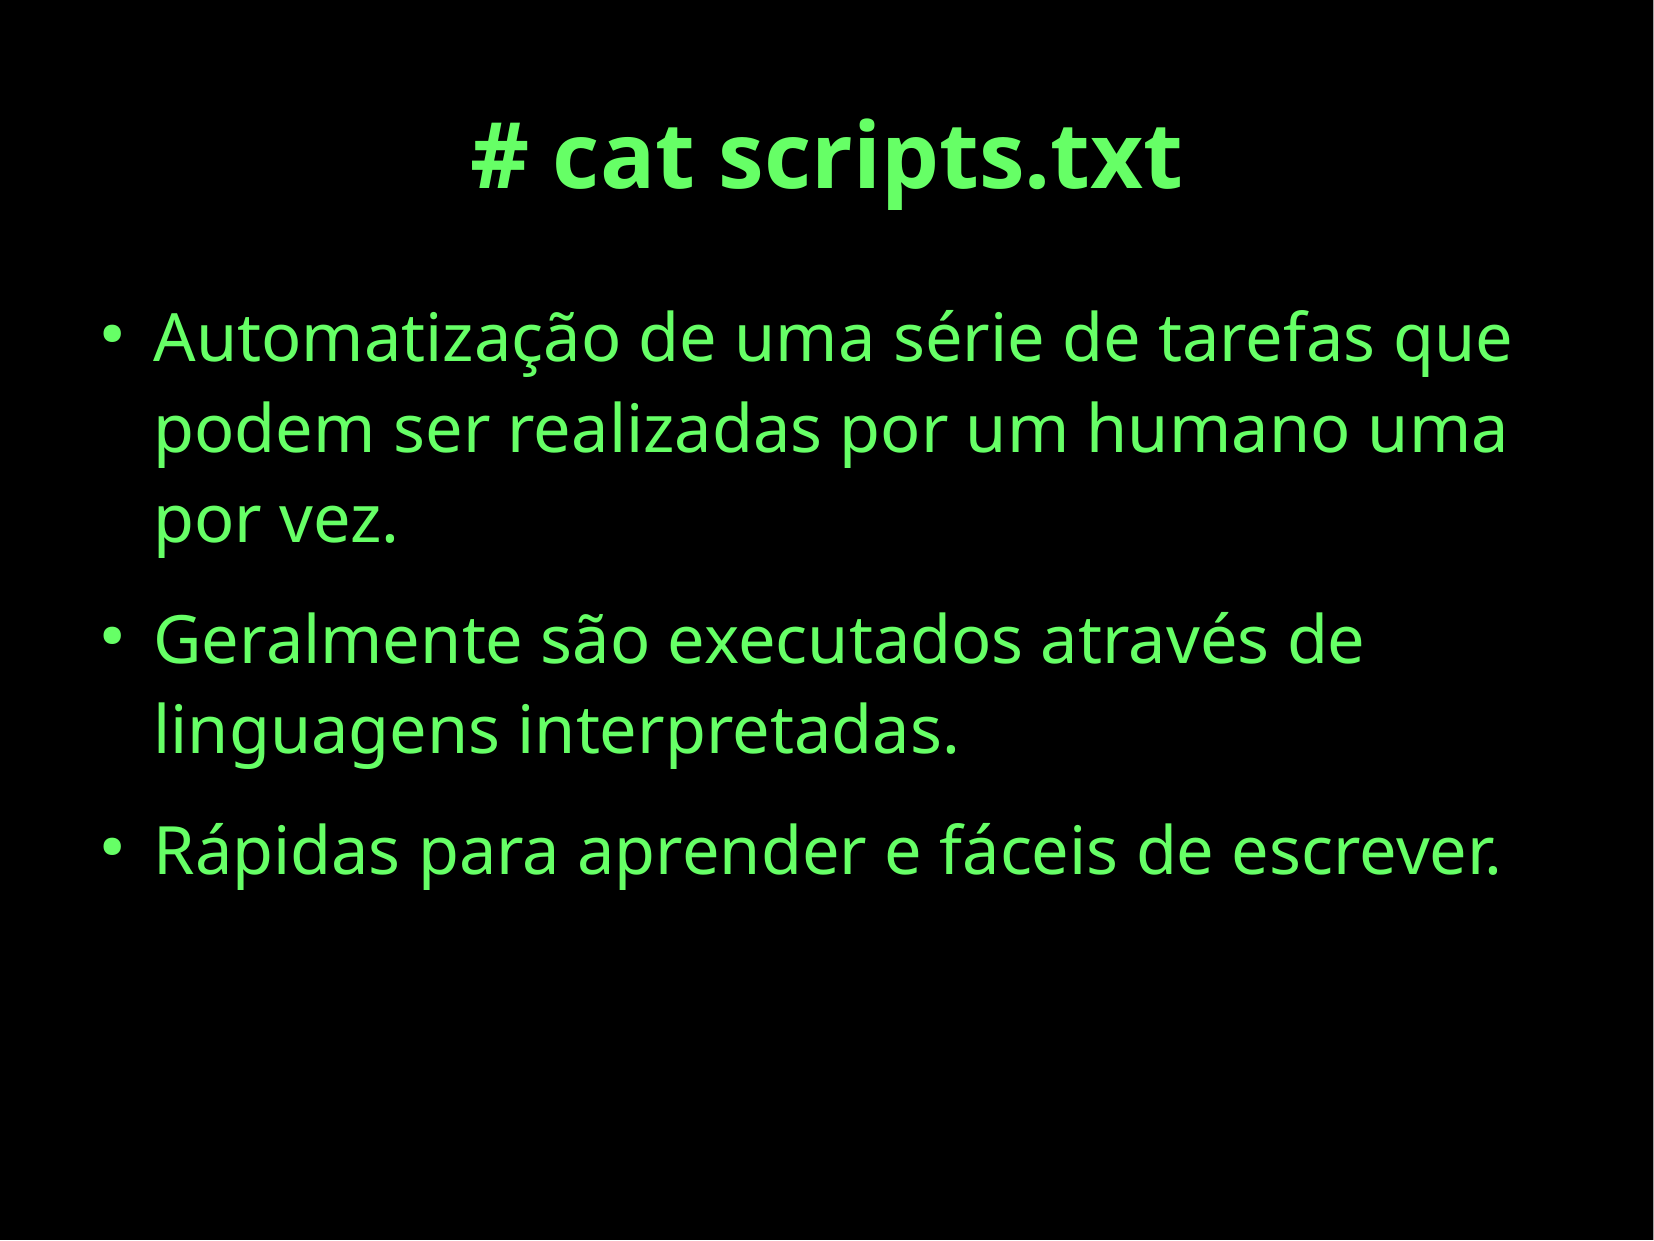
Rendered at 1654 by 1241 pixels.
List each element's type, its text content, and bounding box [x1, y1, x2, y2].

list Automatização de uma série de tarefas que podem ser realizadas por um humano uma por vez. Geralmente são executados através de linguagens interpretadas. Rápidas para aprender e fáceis de escrever. [82, 290, 1571, 1010]
title # cat scripts.txt [82, 49, 1571, 257]
